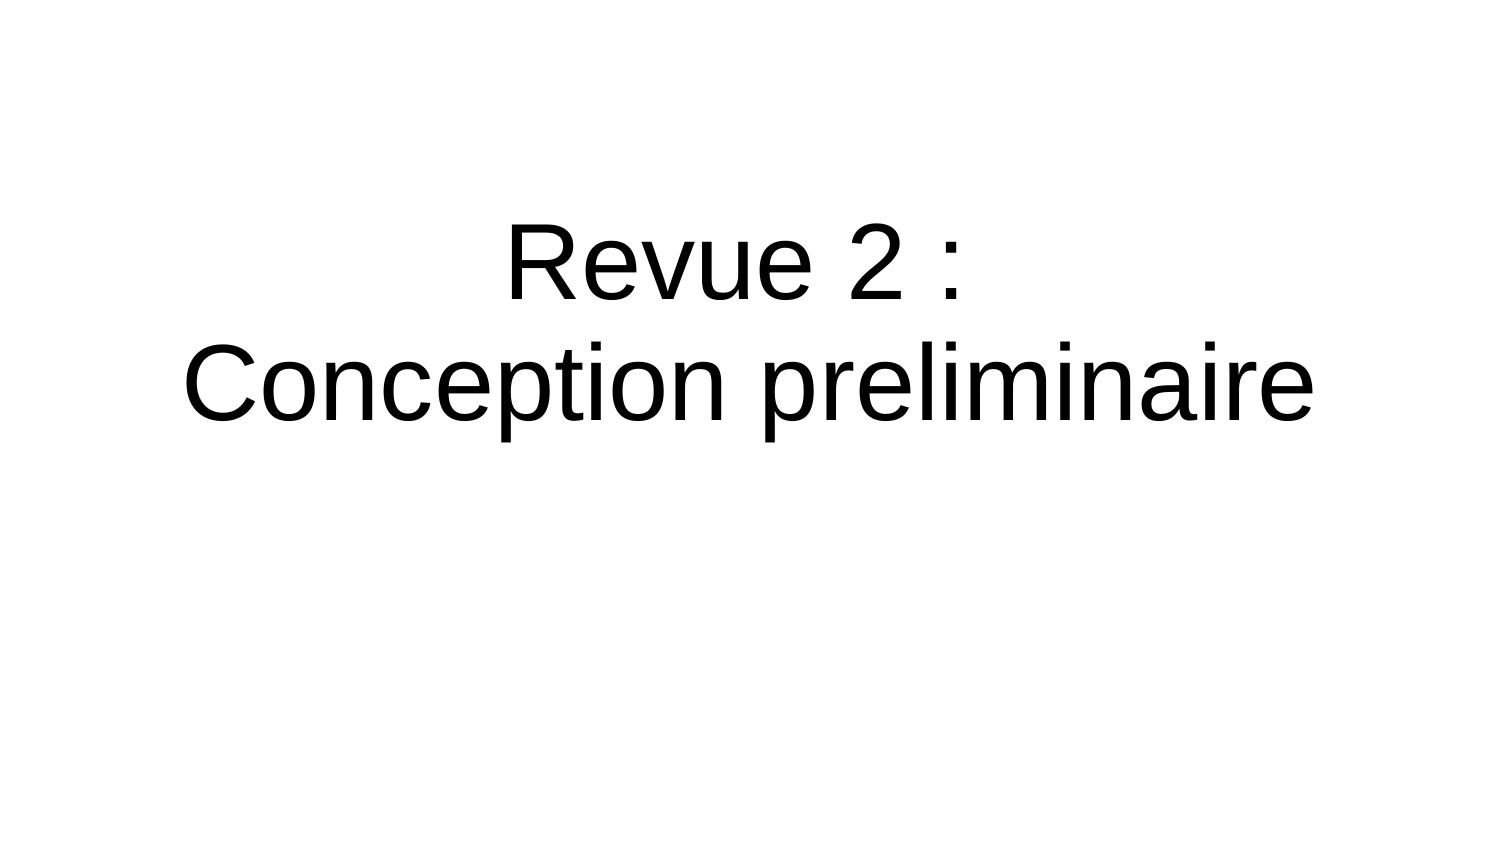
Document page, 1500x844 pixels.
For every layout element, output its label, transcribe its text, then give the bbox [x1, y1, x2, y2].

title Revue 2 : Conception preliminaire [51, 122, 1449, 459]
